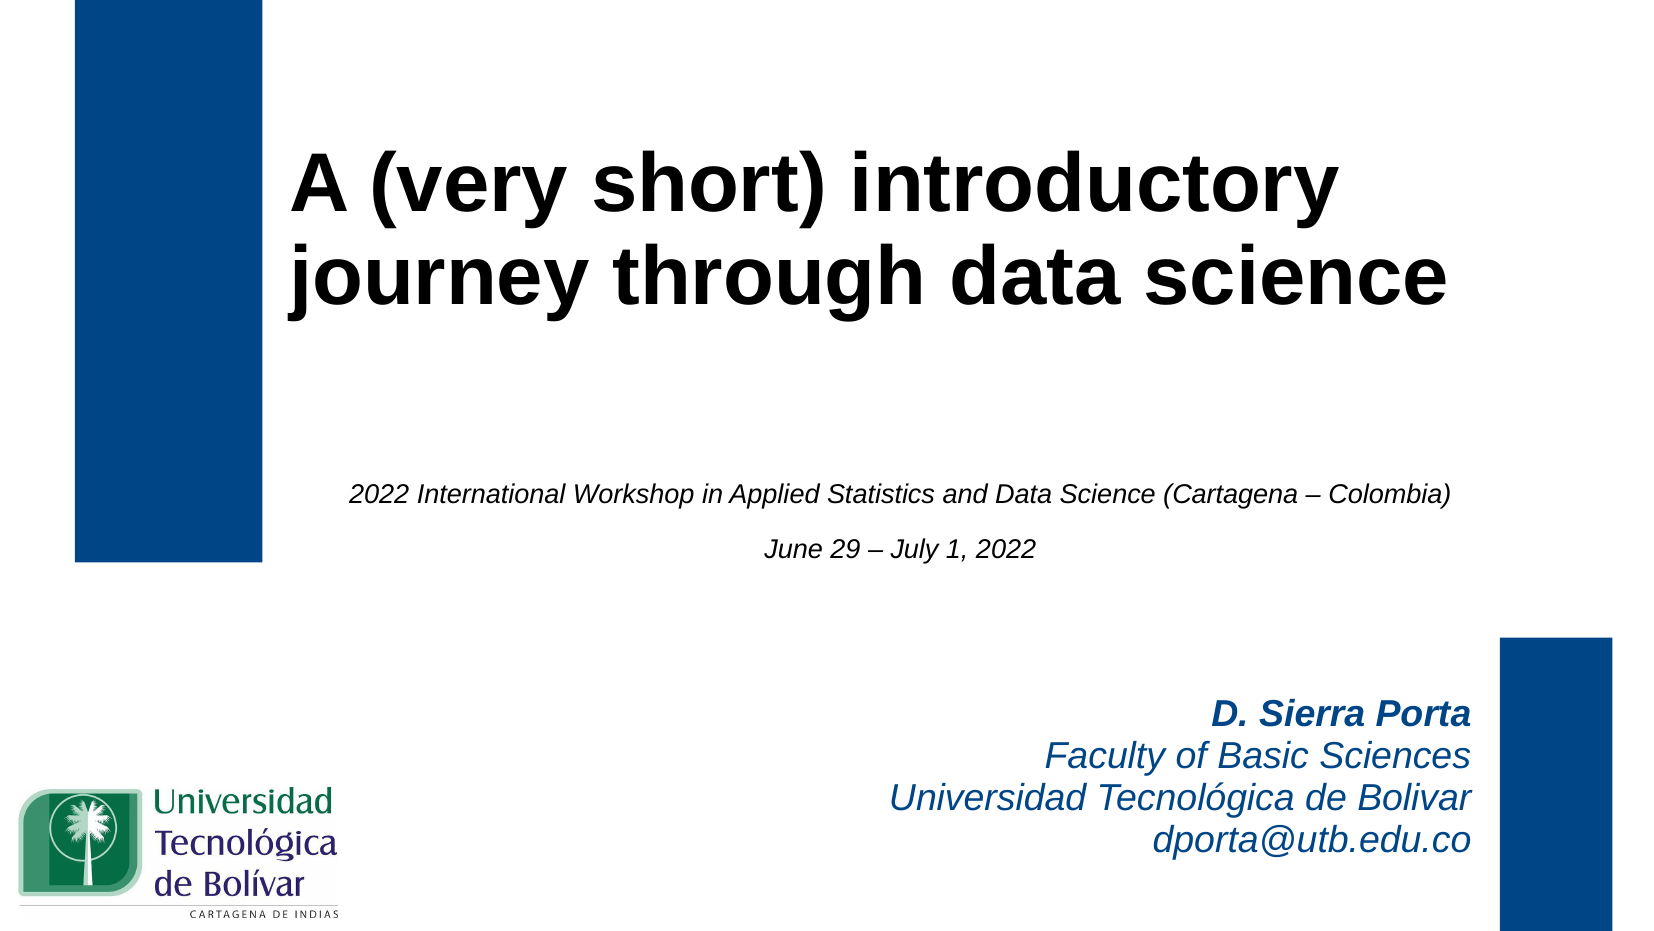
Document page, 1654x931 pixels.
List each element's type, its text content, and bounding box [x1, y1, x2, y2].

text_box D. Sierra Porta Faculty of Basic Sciences Universidad Tecnológica de Bolivar dporta@utb.edu.co [736, 685, 1487, 869]
text_box A (very short) introductory journey through data science [274, 128, 1550, 330]
text_box [74, 0, 263, 563]
text_box [1499, 637, 1613, 931]
picture [18, 787, 338, 918]
text_box 2022 International Workshop in Applied Statistics and Data Science (Cartagena – Colombia) June 29 – July 1, 2022 [300, 471, 1501, 572]
